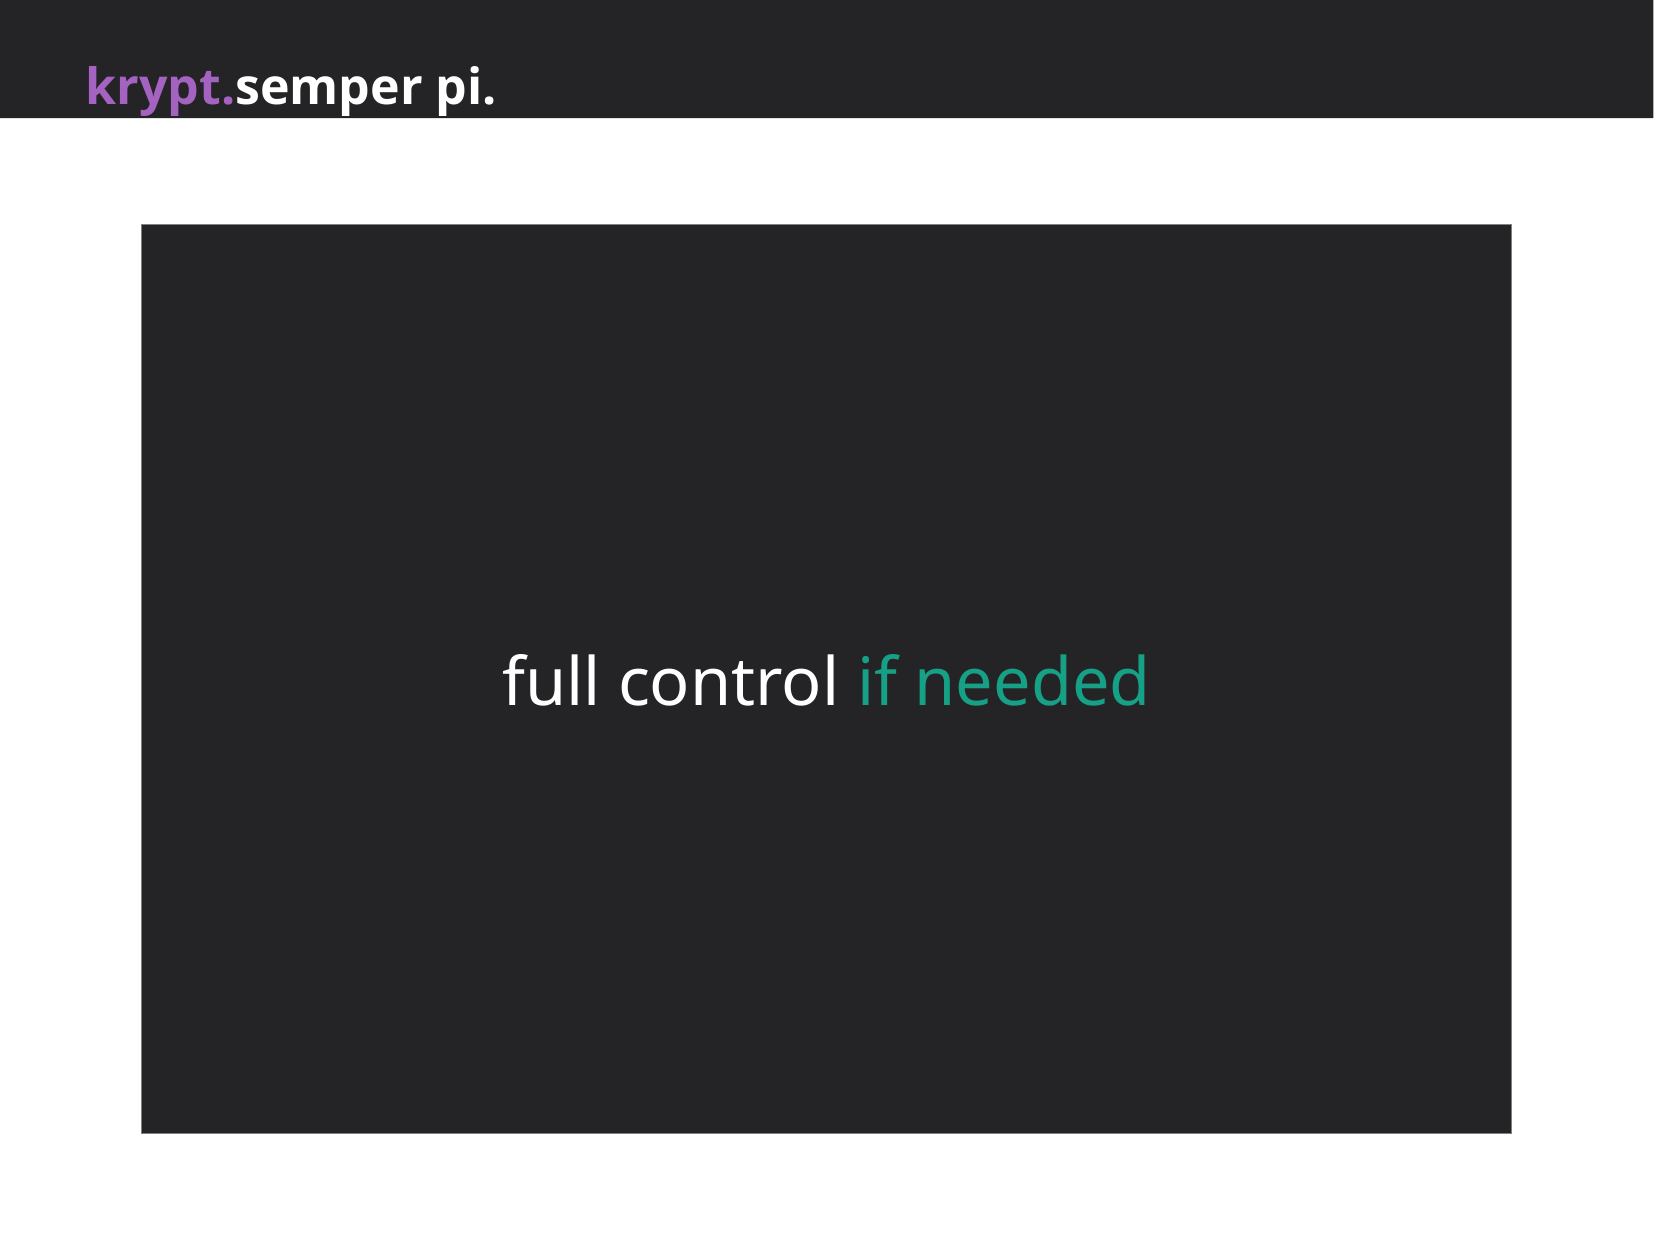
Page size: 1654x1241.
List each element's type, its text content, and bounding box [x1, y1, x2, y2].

text_box full control if needed [141, 224, 1512, 1134]
text_box [0, 0, 1654, 119]
text_box krypt.semper pi. [70, 43, 544, 119]
text_box [165, 531, 1441, 1087]
